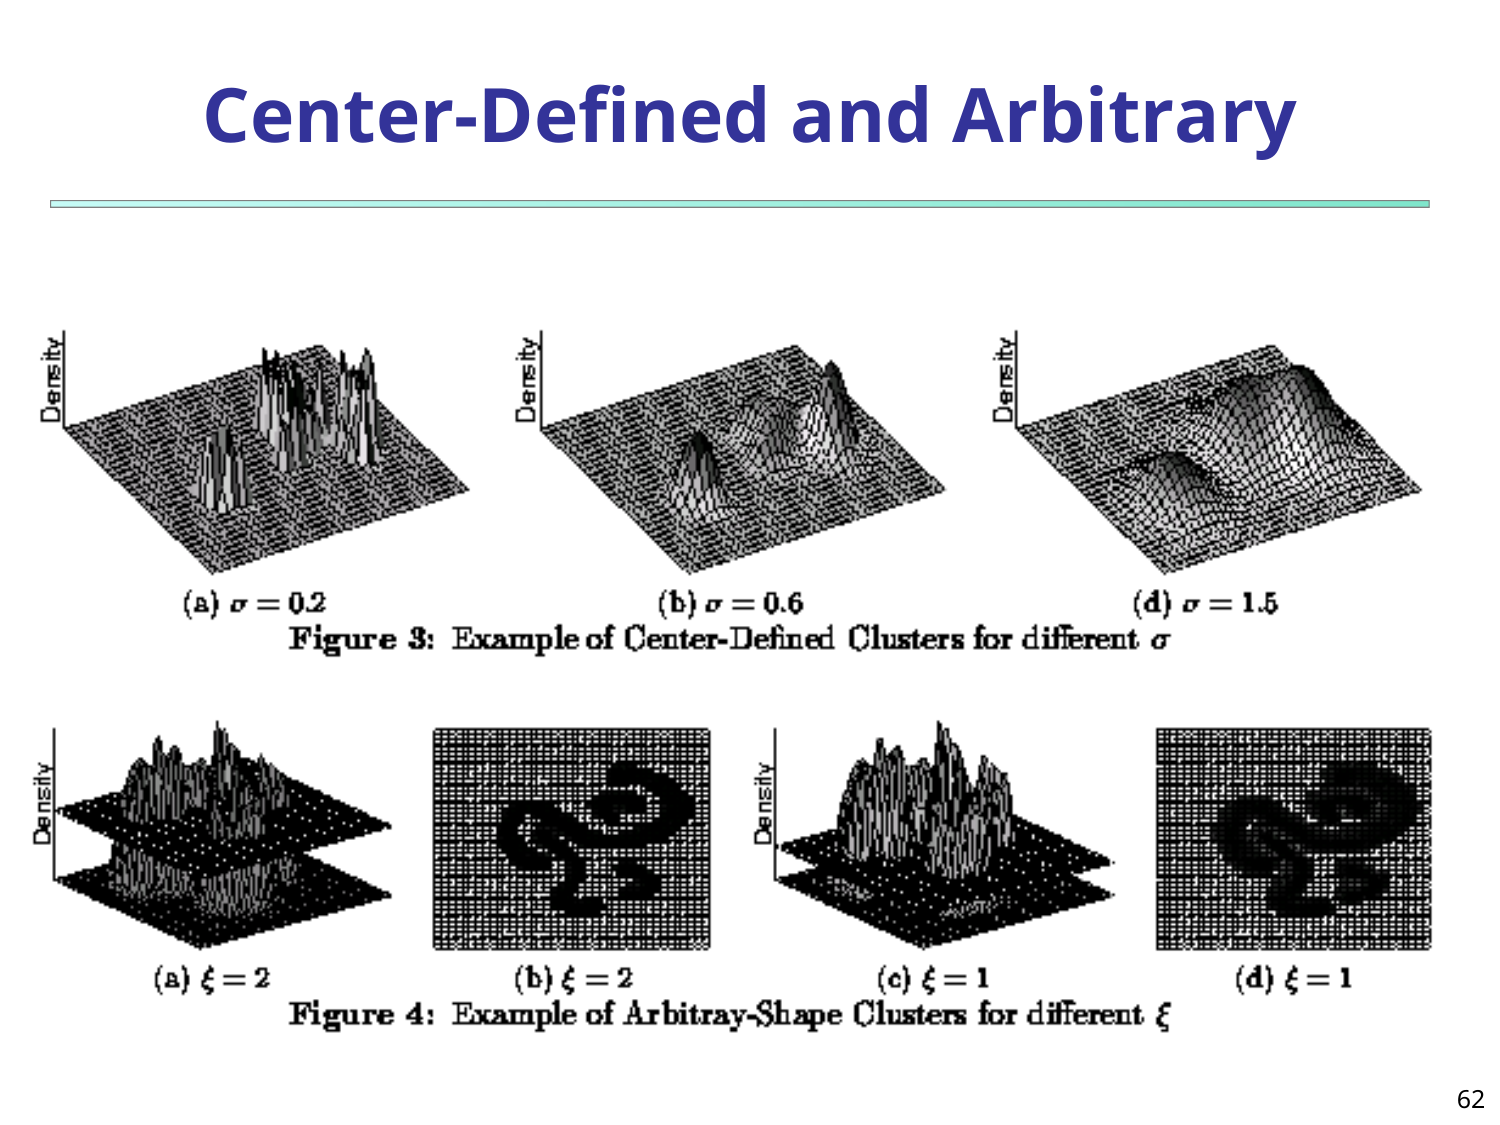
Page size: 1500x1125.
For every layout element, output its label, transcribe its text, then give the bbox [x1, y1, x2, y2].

text_box 18 [1187, 1062, 1500, 1125]
picture [0, 262, 1476, 1040]
title Center-Defined and Arbitrary [0, 59, 1500, 166]
